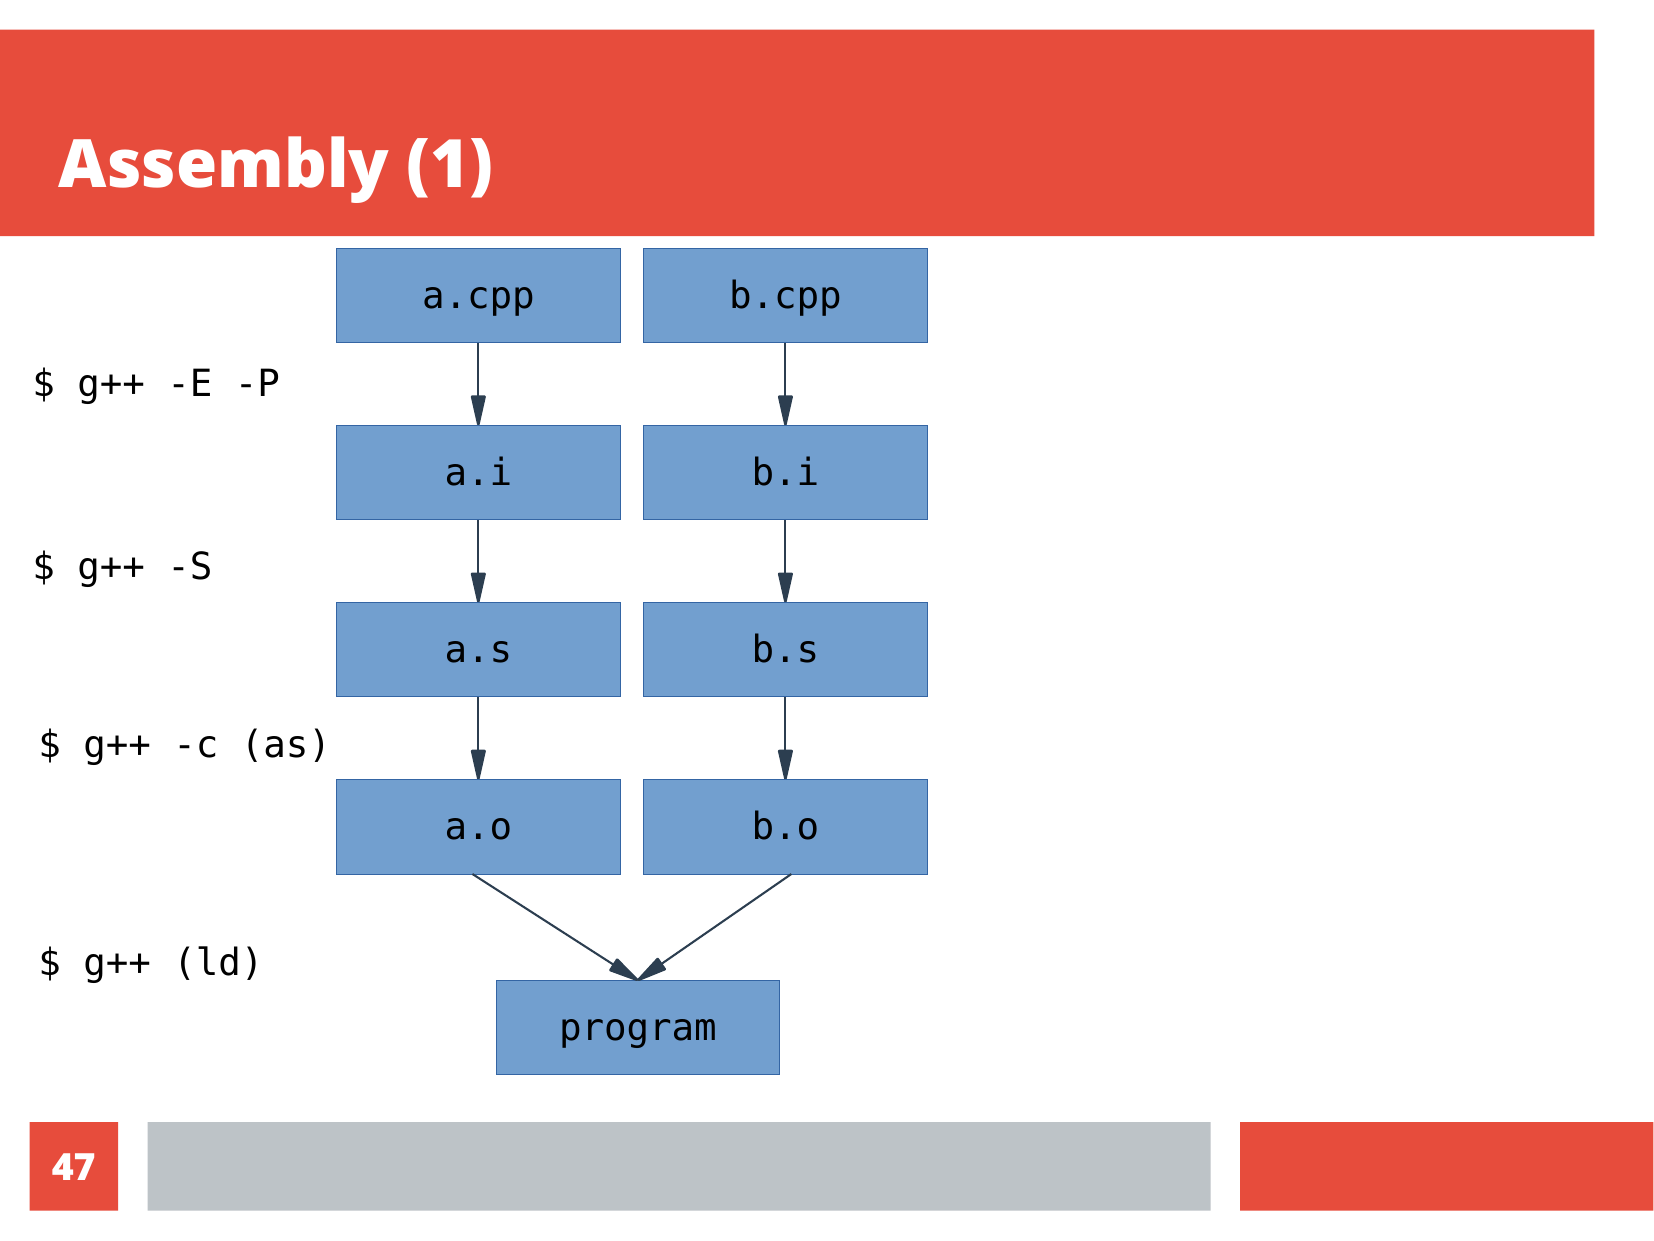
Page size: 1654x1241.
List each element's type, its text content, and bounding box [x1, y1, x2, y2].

text_box a.o [336, 779, 621, 875]
title Assembly (1) [59, 59, 1595, 207]
text_box b.o [643, 779, 928, 875]
text_box a.i [336, 425, 621, 520]
text_box b.s [643, 602, 928, 697]
text_box a.cpp [336, 248, 621, 343]
text_box program [496, 980, 780, 1075]
text_box b.i [643, 425, 928, 520]
text_box $ g++ -S [17, 513, 302, 621]
text_box b.cpp [643, 248, 928, 343]
text_box $ g++ (ld) [23, 909, 308, 1016]
text_box $ g++ -E -P [17, 330, 302, 438]
text_box $ g++ -c (as) [23, 690, 349, 798]
text_box a.s [336, 602, 621, 697]
